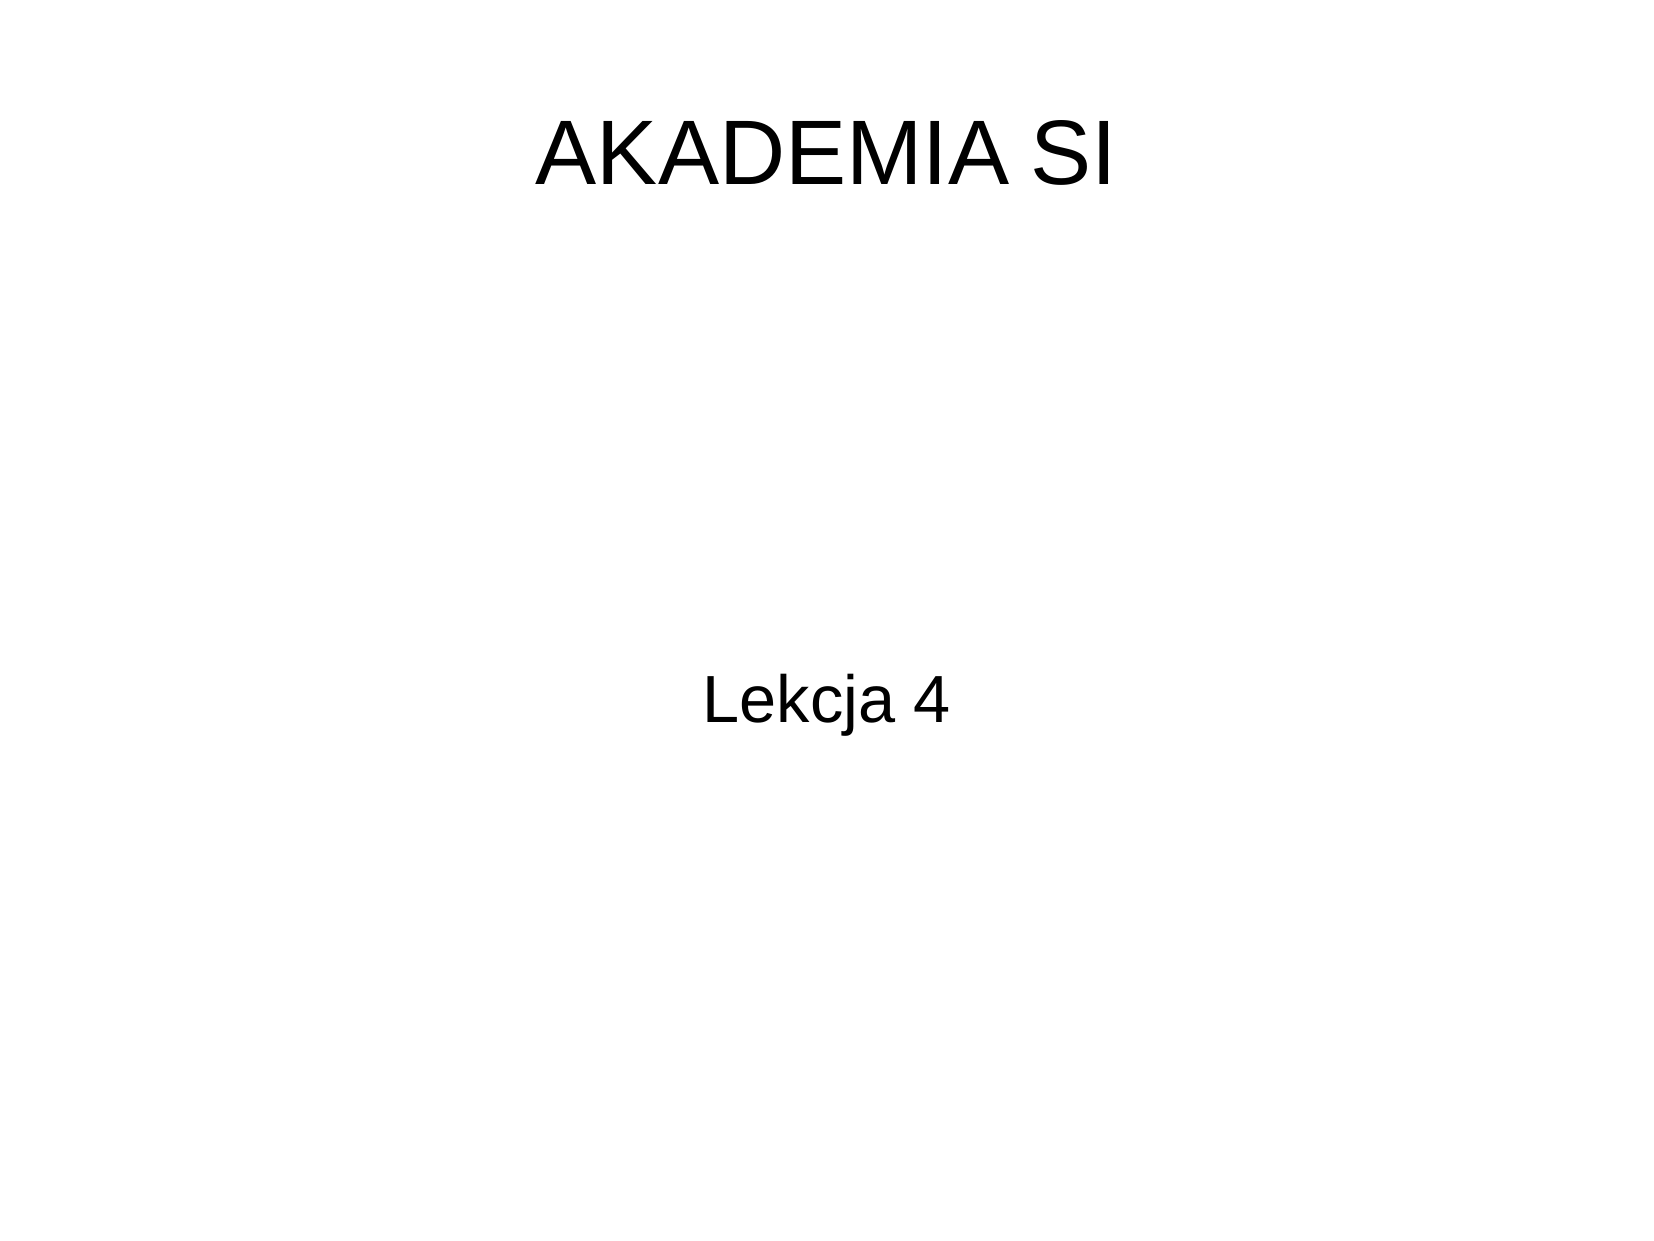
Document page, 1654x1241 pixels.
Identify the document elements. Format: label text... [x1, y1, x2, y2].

subtitle Lekcja 4 [82, 290, 1571, 1109]
title AKADEMIA SI [82, 49, 1571, 257]
